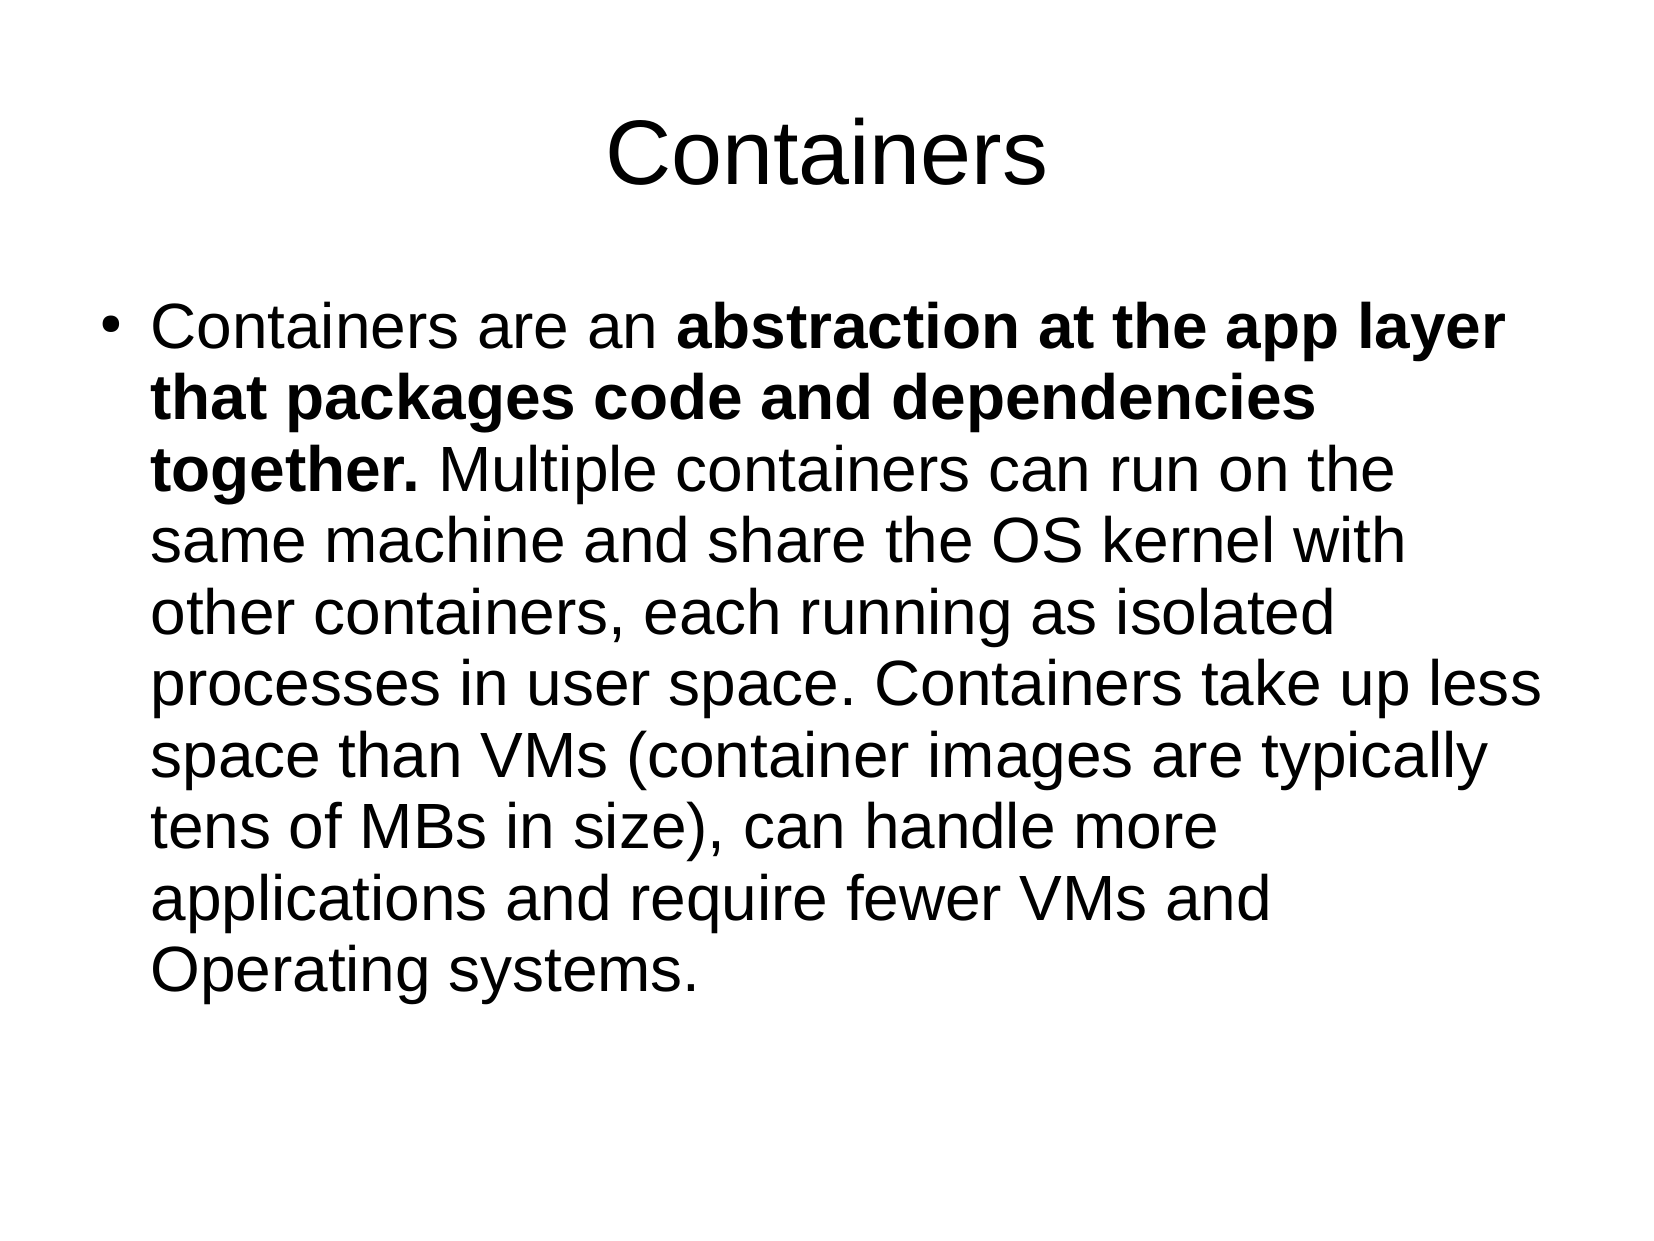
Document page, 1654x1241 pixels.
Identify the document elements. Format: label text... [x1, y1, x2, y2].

title Containers [82, 49, 1571, 257]
list Containers are an abstraction at the app layer that packages code and dependencies together. Multiple containers can run on the same machine and share the OS kernel with other containers, each running as isolated processes in user space. Containers take up less space than VMs (container images are typically tens of MBs in size), can handle more applications and require fewer VMs and Operating systems. [82, 290, 1571, 1010]
